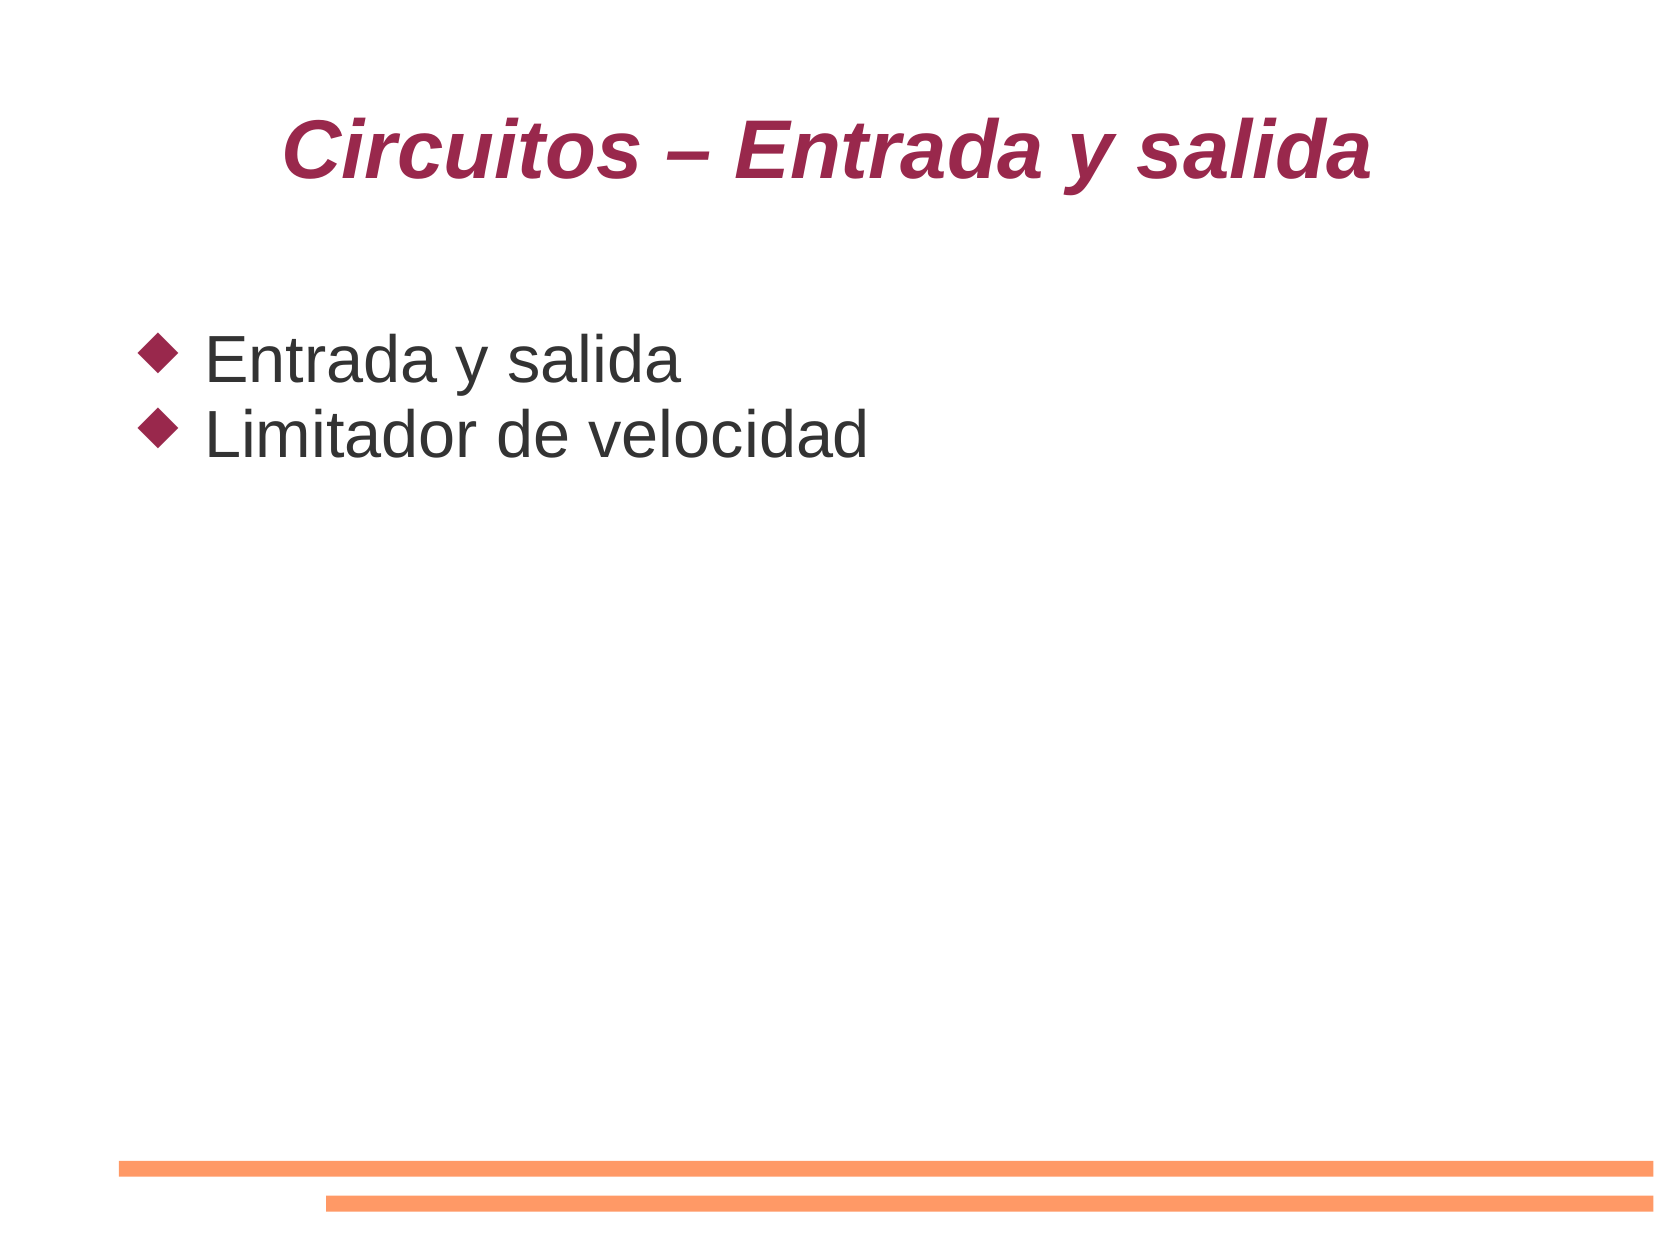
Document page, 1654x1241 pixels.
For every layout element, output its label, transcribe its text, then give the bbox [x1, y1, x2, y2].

list Entrada y salida Limitador de velocidad [121, 322, 1561, 1132]
title Circuitos – Entrada y salida [121, 46, 1534, 254]
